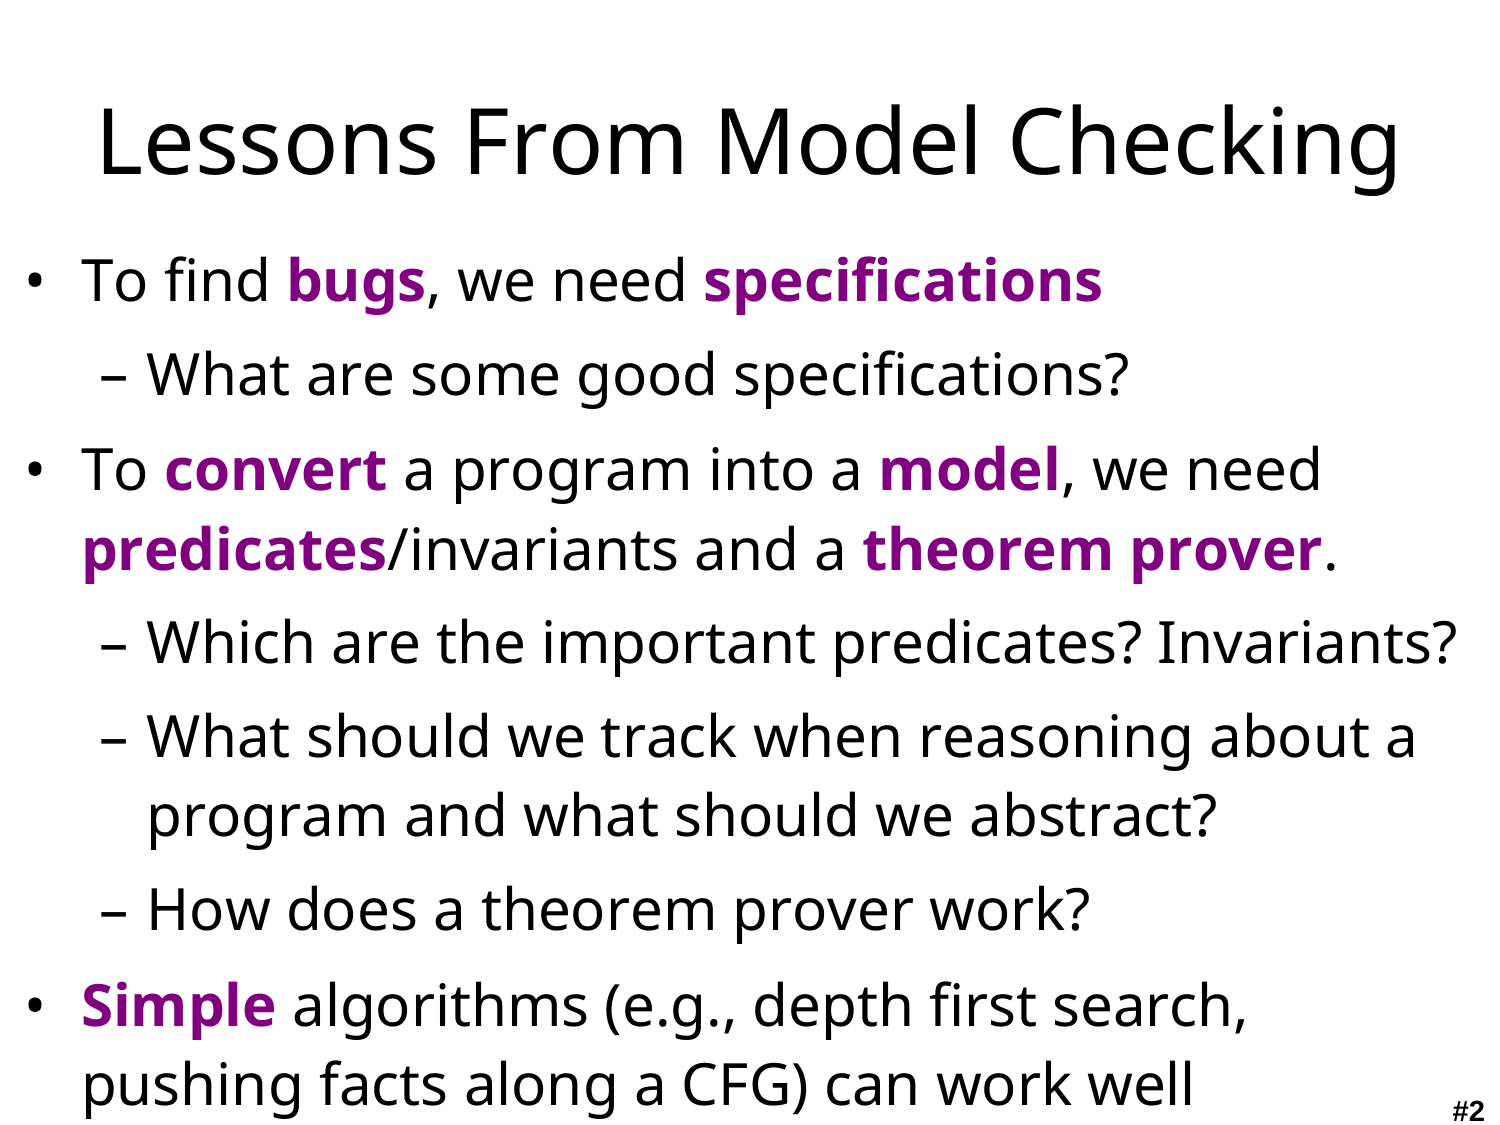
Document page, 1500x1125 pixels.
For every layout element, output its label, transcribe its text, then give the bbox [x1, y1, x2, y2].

list To find bugs, we need specifications What are some good specifications? To convert a program into a model, we need predicates/invariants and a theorem prover. Which are the important predicates? Invariants? What should we track when reasoning about a program and what should we abstract? How does a theorem prover work? Simple algorithms (e.g., depth first search, pushing facts along a CFG) can work well ... under what circumstances? [24, 238, 1476, 1090]
title Lessons From Model Checking [24, 45, 1476, 233]
